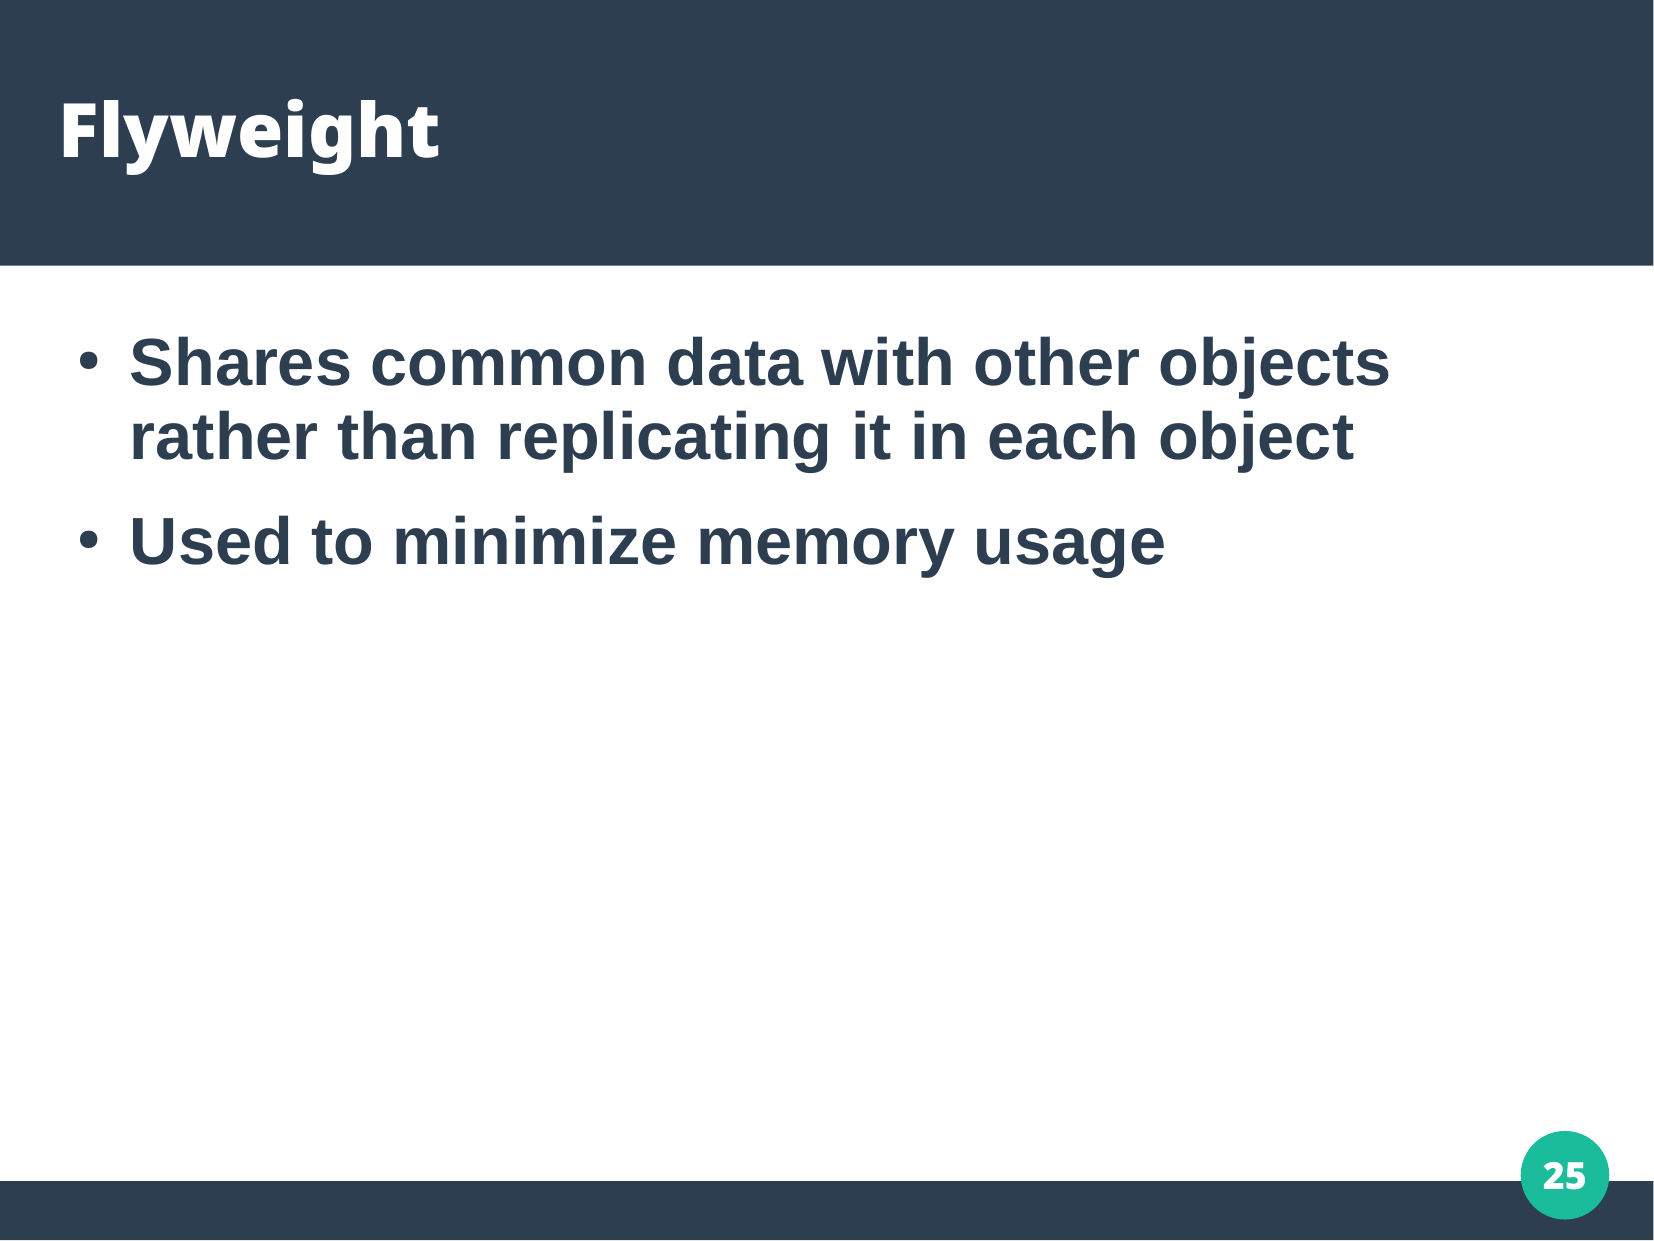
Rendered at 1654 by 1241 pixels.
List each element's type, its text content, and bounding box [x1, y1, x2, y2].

title Flyweight [59, 49, 1595, 207]
list Shares common data with other objects rather than replicating it in each object Used to minimize memory usage [59, 324, 1595, 1152]
